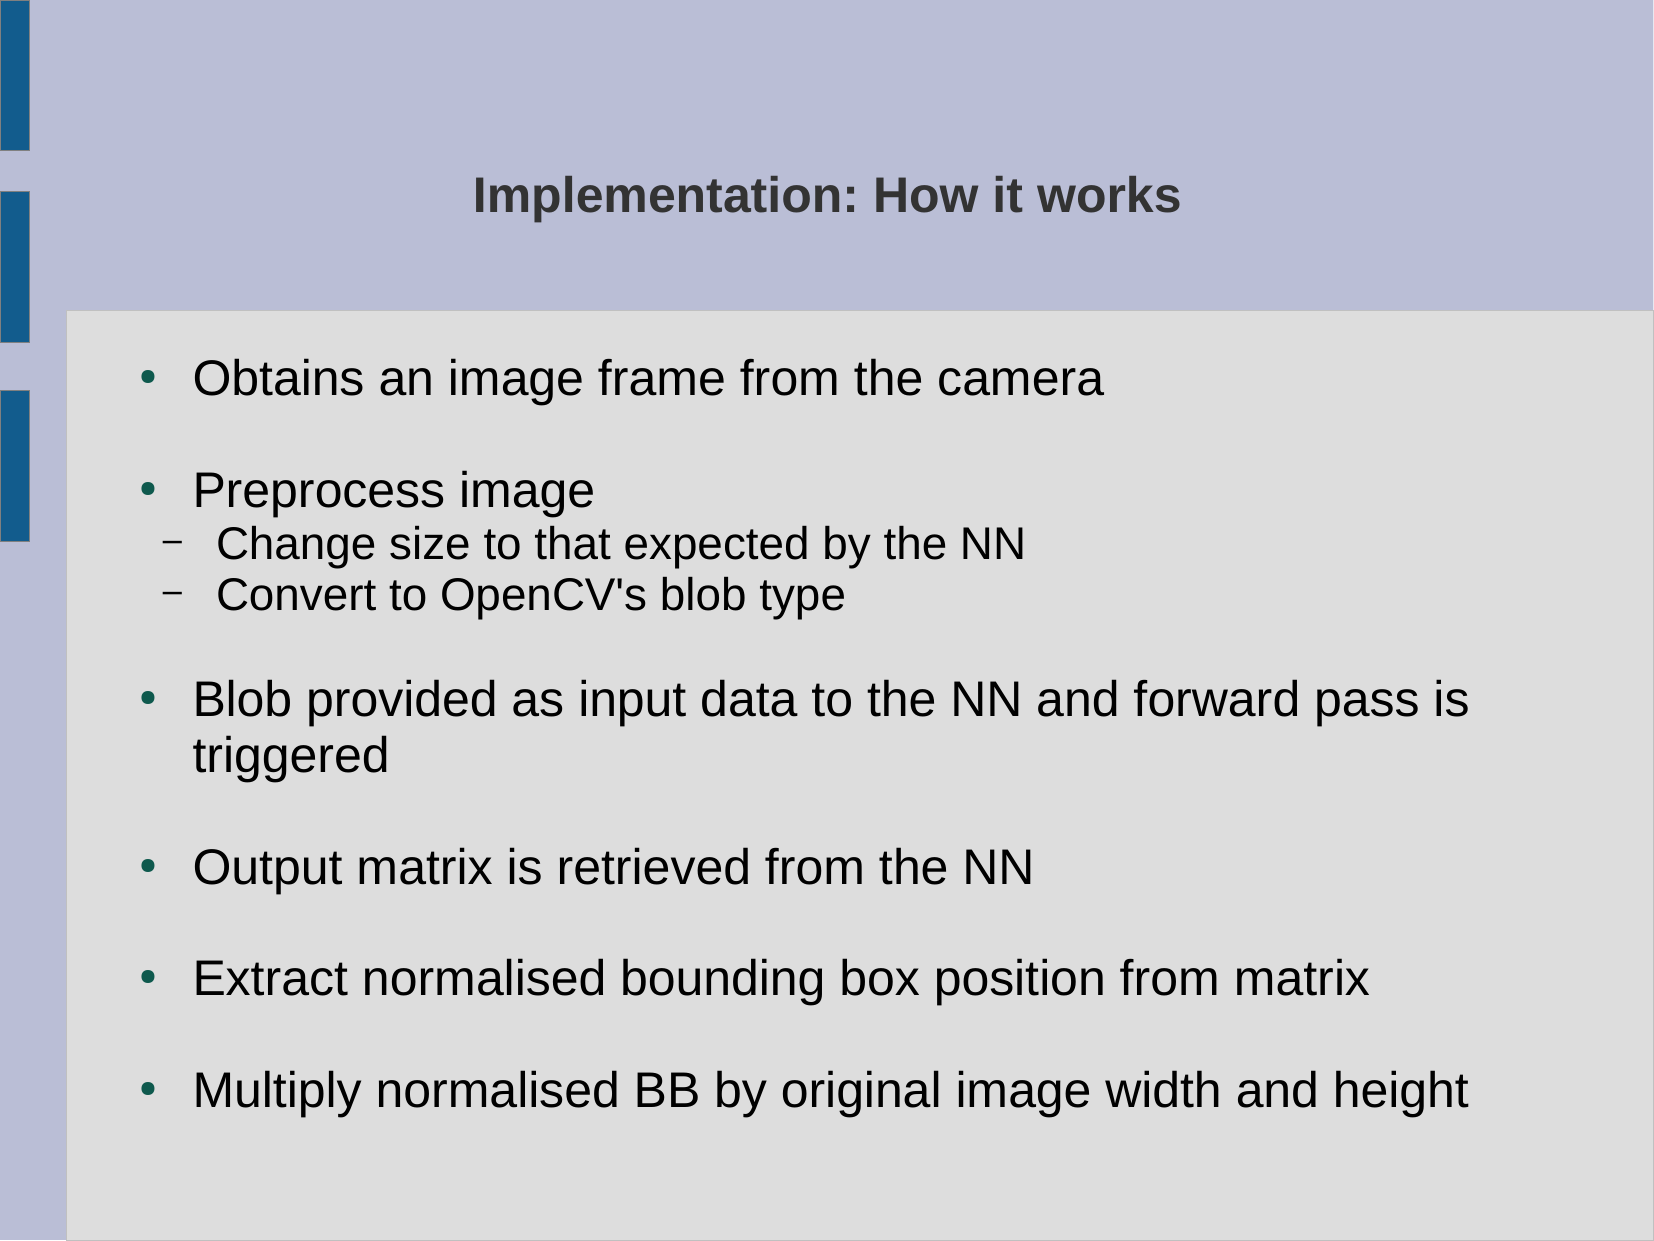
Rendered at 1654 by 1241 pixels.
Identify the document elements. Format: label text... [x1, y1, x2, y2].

list Obtains an image frame from the camera Preprocess image Change size to that expected by the NN Convert to OpenCV's blob type Blob provided as input data to the NN and forward pass is triggered Output matrix is retrieved from the NN Extract normalised bounding box position from matrix Multiply normalised BB by original image width and height [121, 350, 1534, 1132]
title Implementation: How it works [121, 91, 1534, 299]
